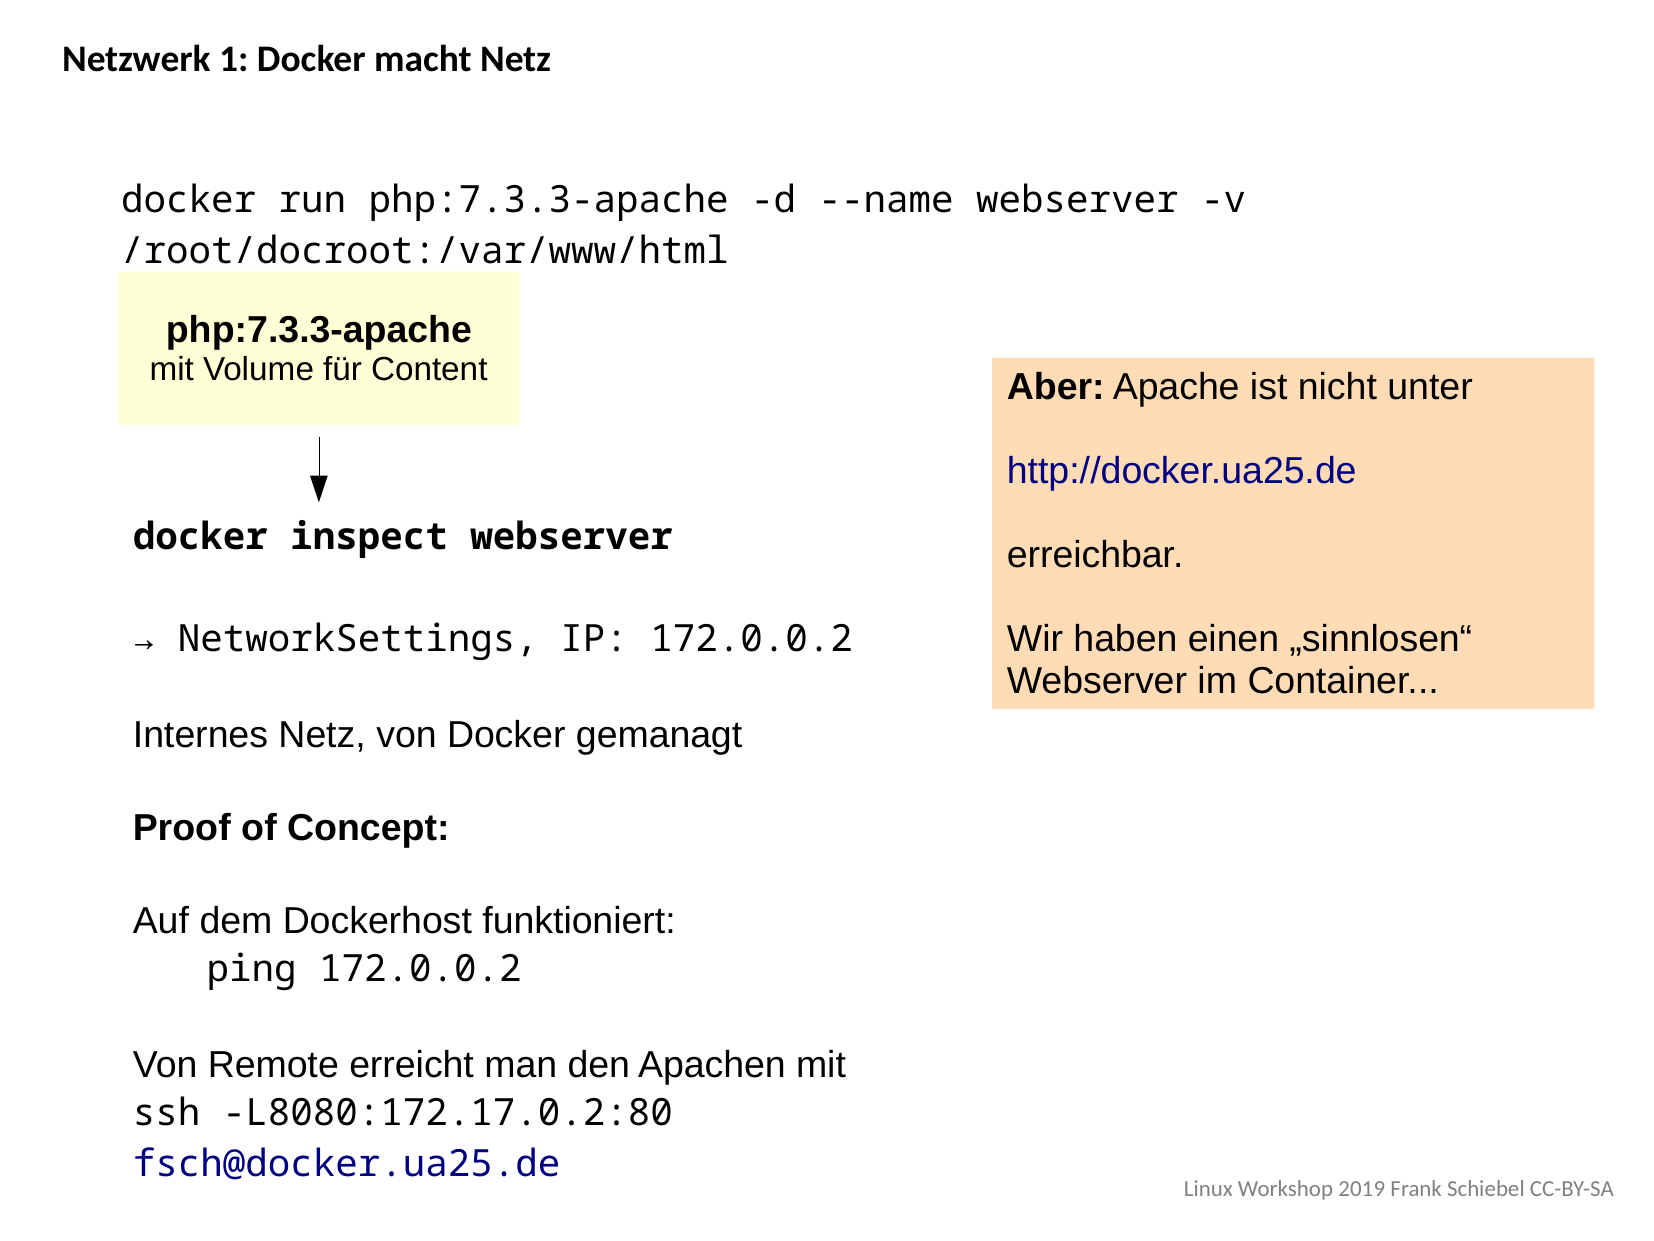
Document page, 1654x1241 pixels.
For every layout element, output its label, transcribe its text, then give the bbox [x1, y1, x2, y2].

text_box php:7.3.3-apache mit Volume für Content [118, 271, 520, 426]
text_box Netzwerk 1: Docker macht Netz [47, 35, 674, 88]
text_box docker inspect webserver → NetworkSettings, IP: 172.0.0.2 Internes Netz, von Docker gemanagt Proof of Concept: Auf dem Dockerhost funktioniert: ping 172.0.0.2 Von Remote erreicht man den Apachen mit ssh -L8080:172.17.0.2:80 fsch@docker.ua25.de Und im Browser http://localhost:8080 [118, 502, 1016, 1123]
text_box Aber: Apache ist nicht unter http://docker.ua25.de erreichbar. Wir haben einen „sinnlosen“ Webserver im Container... [992, 357, 1595, 709]
text_box docker run php:7.3.3-apache -d --name webserver -v /root/docroot:/var/www/html [106, 165, 1607, 237]
